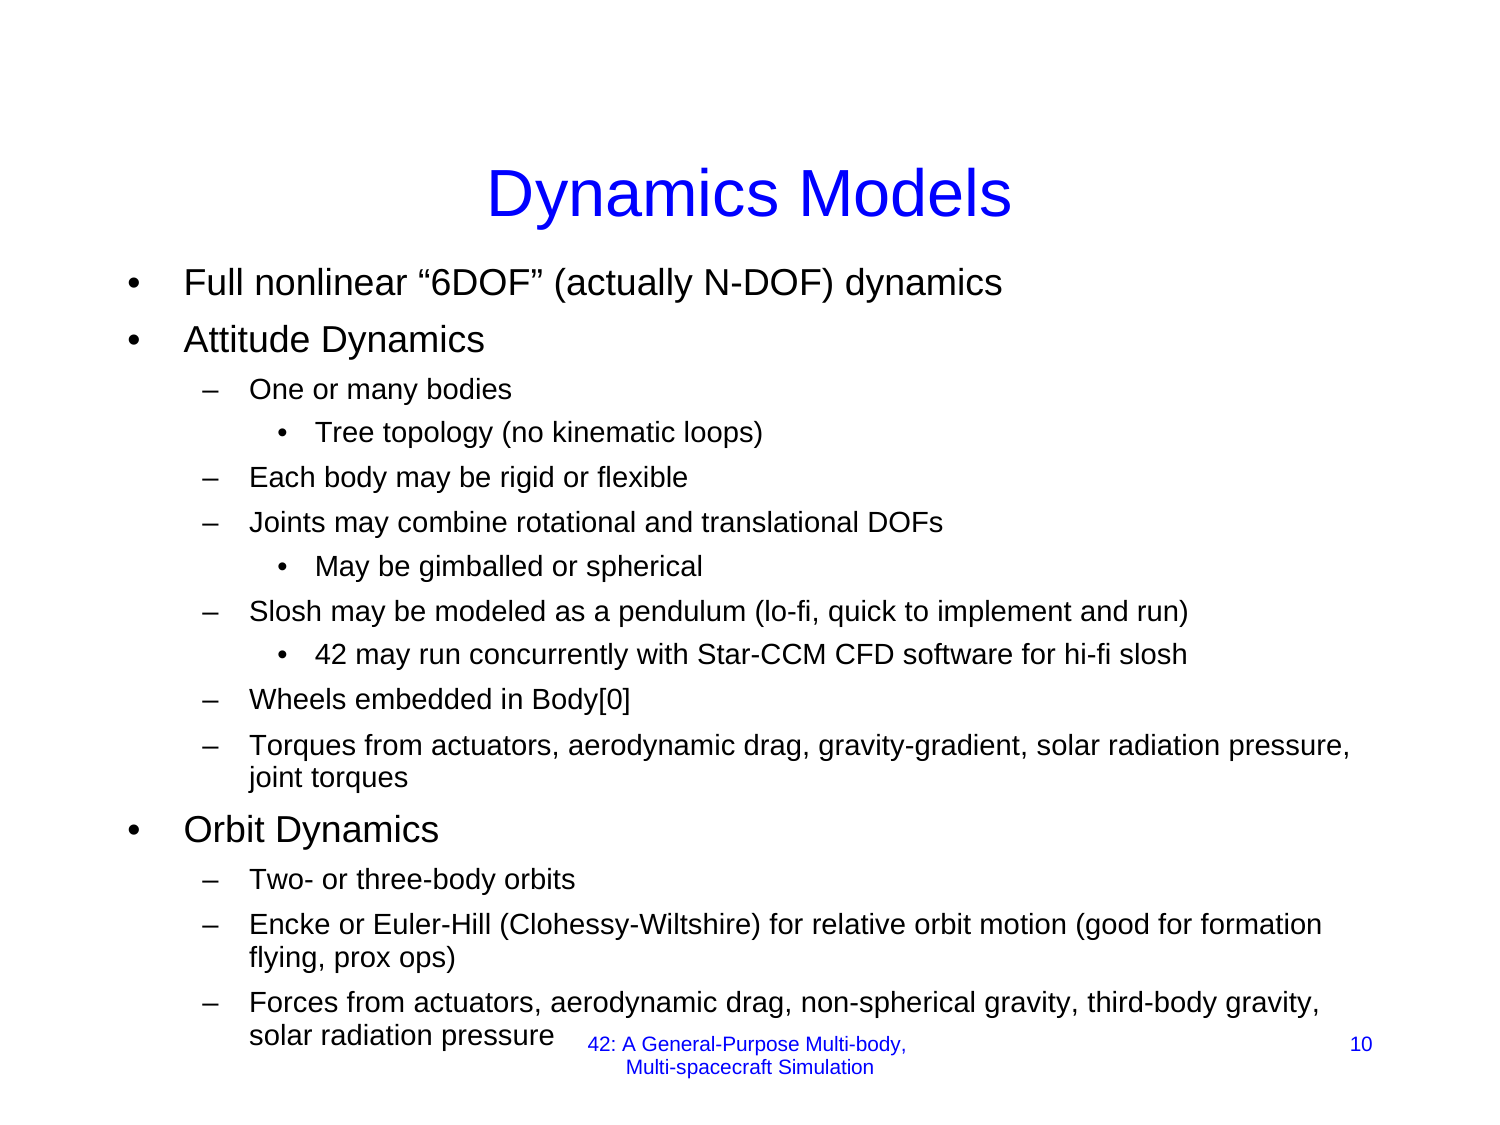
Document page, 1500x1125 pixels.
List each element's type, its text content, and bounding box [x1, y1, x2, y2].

list Full nonlinear “6DOF” (actually N-DOF) dynamics Attitude Dynamics One or many bodies Tree topology (no kinematic loops) Each body may be rigid or flexible Joints may combine rotational and translational DOFs May be gimballed or spherical Slosh may be modeled as a pendulum (lo-fi, quick to implement and run) 42 may run concurrently with Star-CCM CFD software for hi-fi slosh Wheels embedded in Body[0] Torques from actuators, aerodynamic drag, gravity-gradient, solar radiation pressure, joint torques Orbit Dynamics Two- or three-body orbits Encke or Euler-Hill (Clohessy-Wiltshire) for relative orbit motion (good for formation flying, prox ops) Forces from actuators, aerodynamic drag, non-spherical gravity, third-body gravity, solar radiation pressure [112, 254, 1388, 997]
title Dynamics Models [112, 99, 1388, 254]
